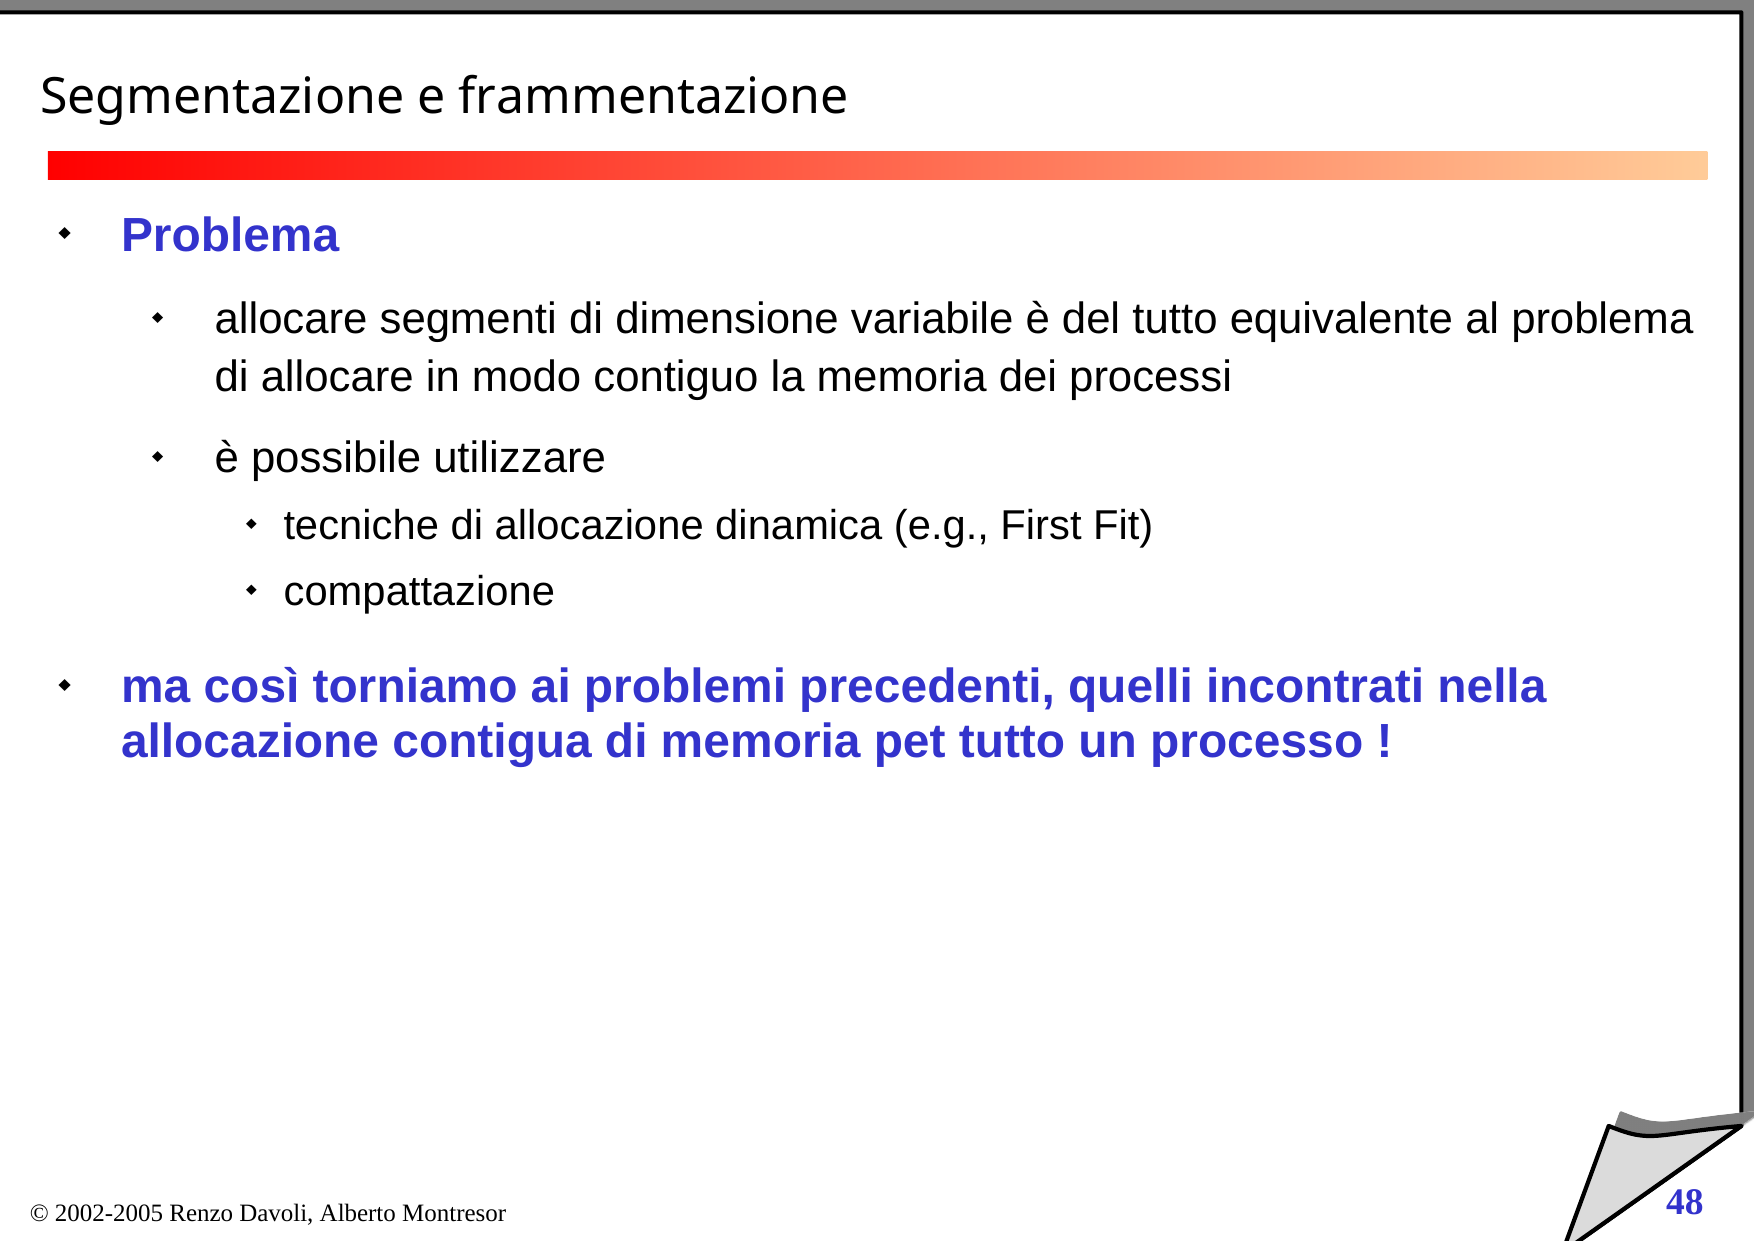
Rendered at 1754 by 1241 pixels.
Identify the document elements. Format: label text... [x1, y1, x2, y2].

list Problema allocare segmenti di dimensione variabile è del tutto equivalente al problema di allocare in modo contiguo la memoria dei processi è possibile utilizzare tecniche di allocazione dinamica (e.g., First Fit) compattazione ma così torniamo ai problemi precedenti, quelli incontrati nella allocazione contigua di memoria pet tutto un processo ! [58, 206, 1696, 918]
title Segmentazione e frammentazione [40, 49, 1714, 144]
